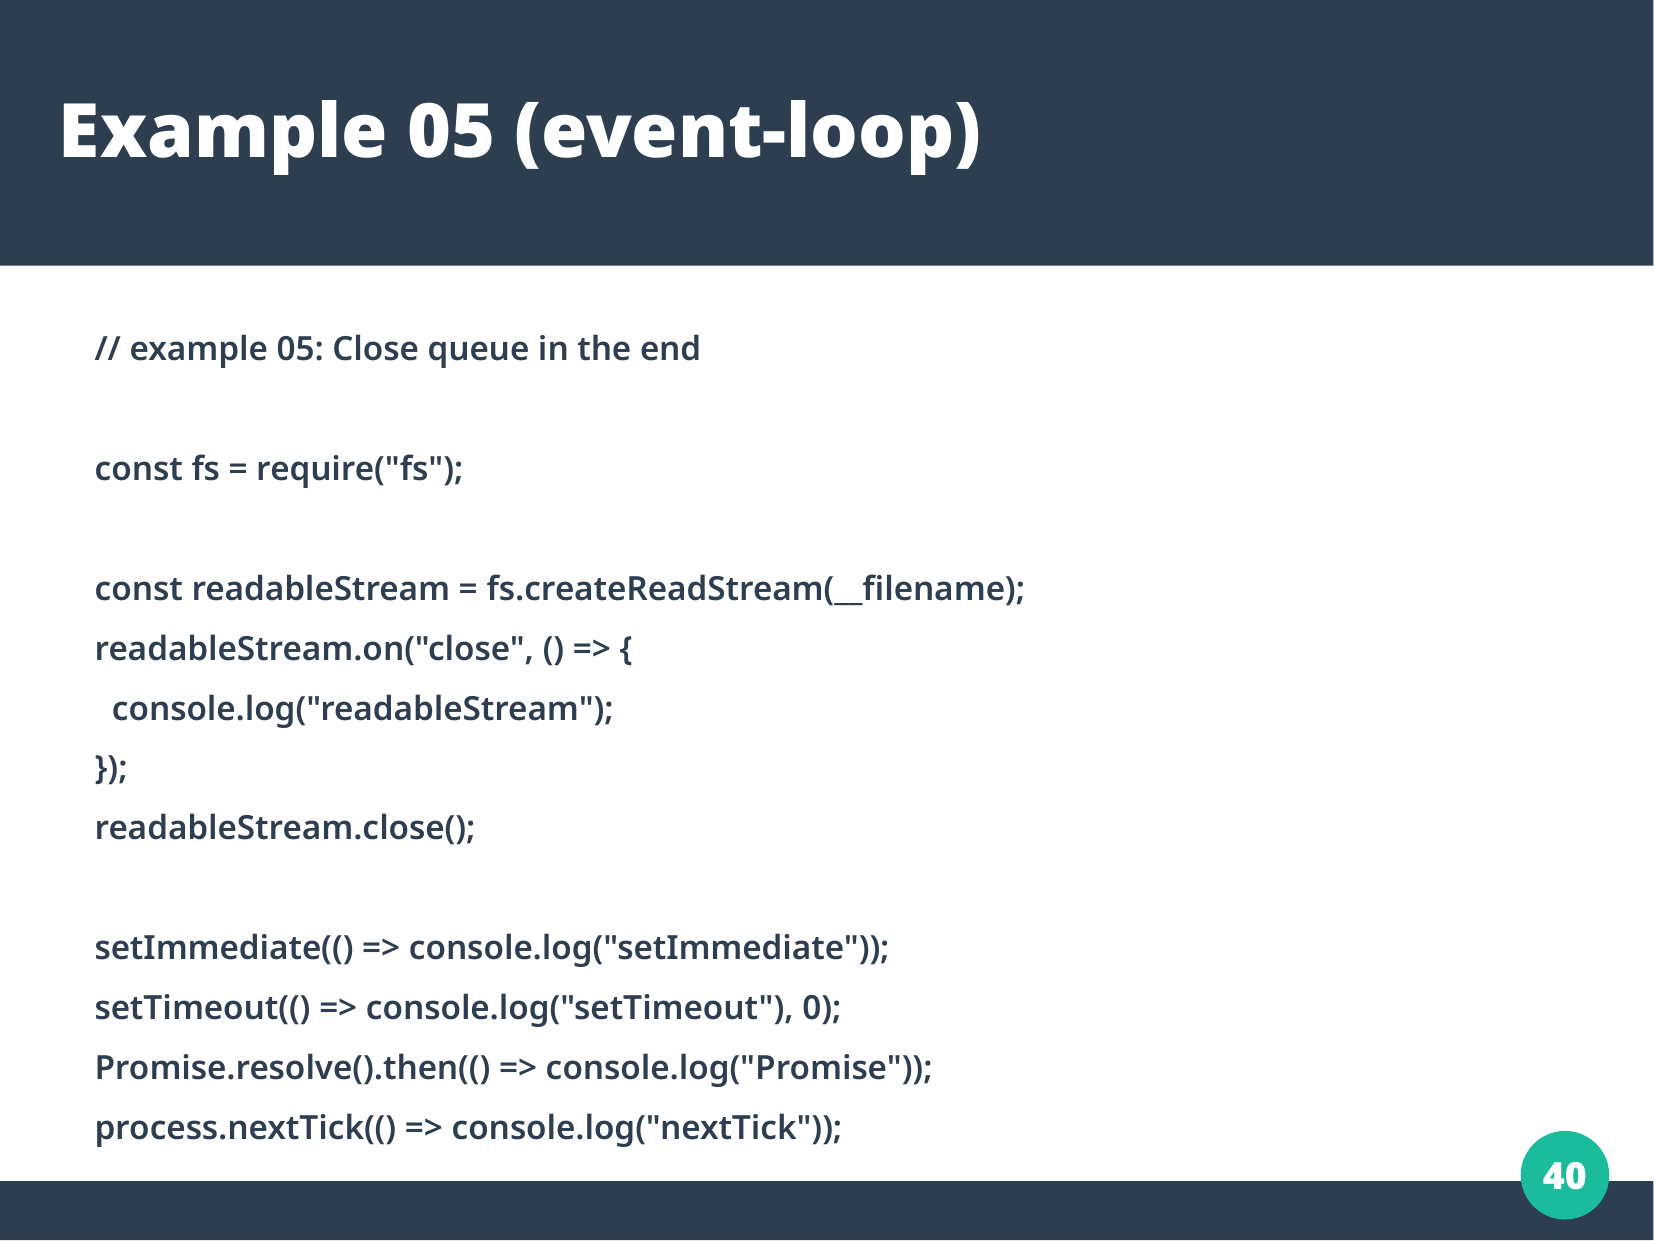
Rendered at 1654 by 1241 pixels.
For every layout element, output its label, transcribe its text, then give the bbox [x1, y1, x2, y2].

title Example 05 (event-loop) [59, 49, 1595, 207]
list // example 05: Close queue in the end const fs = require("fs"); const readableStream = fs.createReadStream(__filename); readableStream.on("close", () => { console.log("readableStream"); }); readableStream.close(); setImmediate(() => console.log("setImmediate")); setTimeout(() => console.log("setTimeout"), 0); Promise.resolve().then(() => console.log("Promise")); process.nextTick(() => console.log("nextTick")); [59, 324, 1595, 1152]
